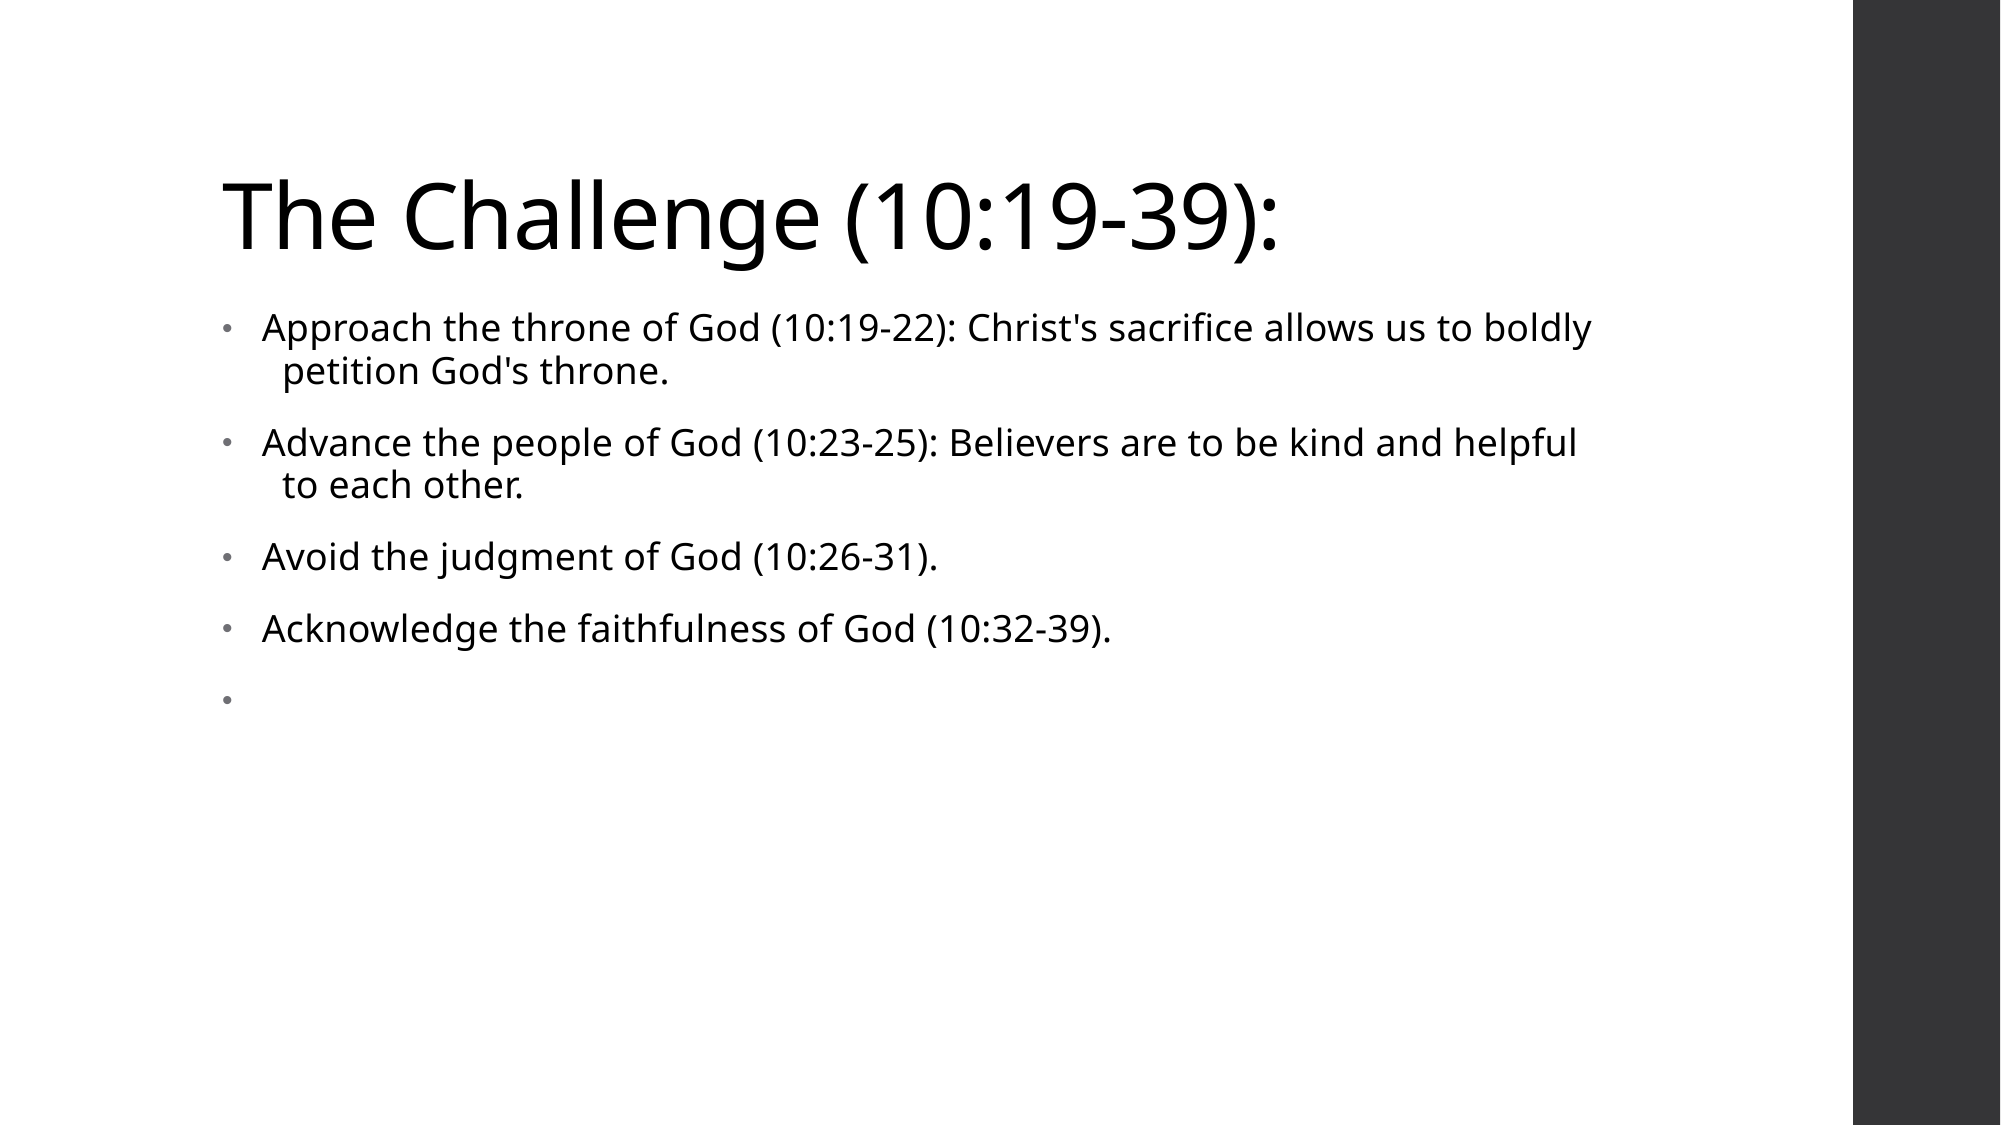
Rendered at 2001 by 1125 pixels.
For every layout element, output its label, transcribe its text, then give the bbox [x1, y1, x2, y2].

title The Challenge (10:19-39): [206, 60, 1797, 278]
list Approach the throne of God (10:19-22): Christ's sacrifice allows us to boldly petition God's throne. Advance the people of God (10:23-25): Believers are to be kind and helpful to each other. Avoid the judgment of God (10:26-31). Acknowledge the faithfulness of God (10:32-39). [206, 299, 1617, 1014]
